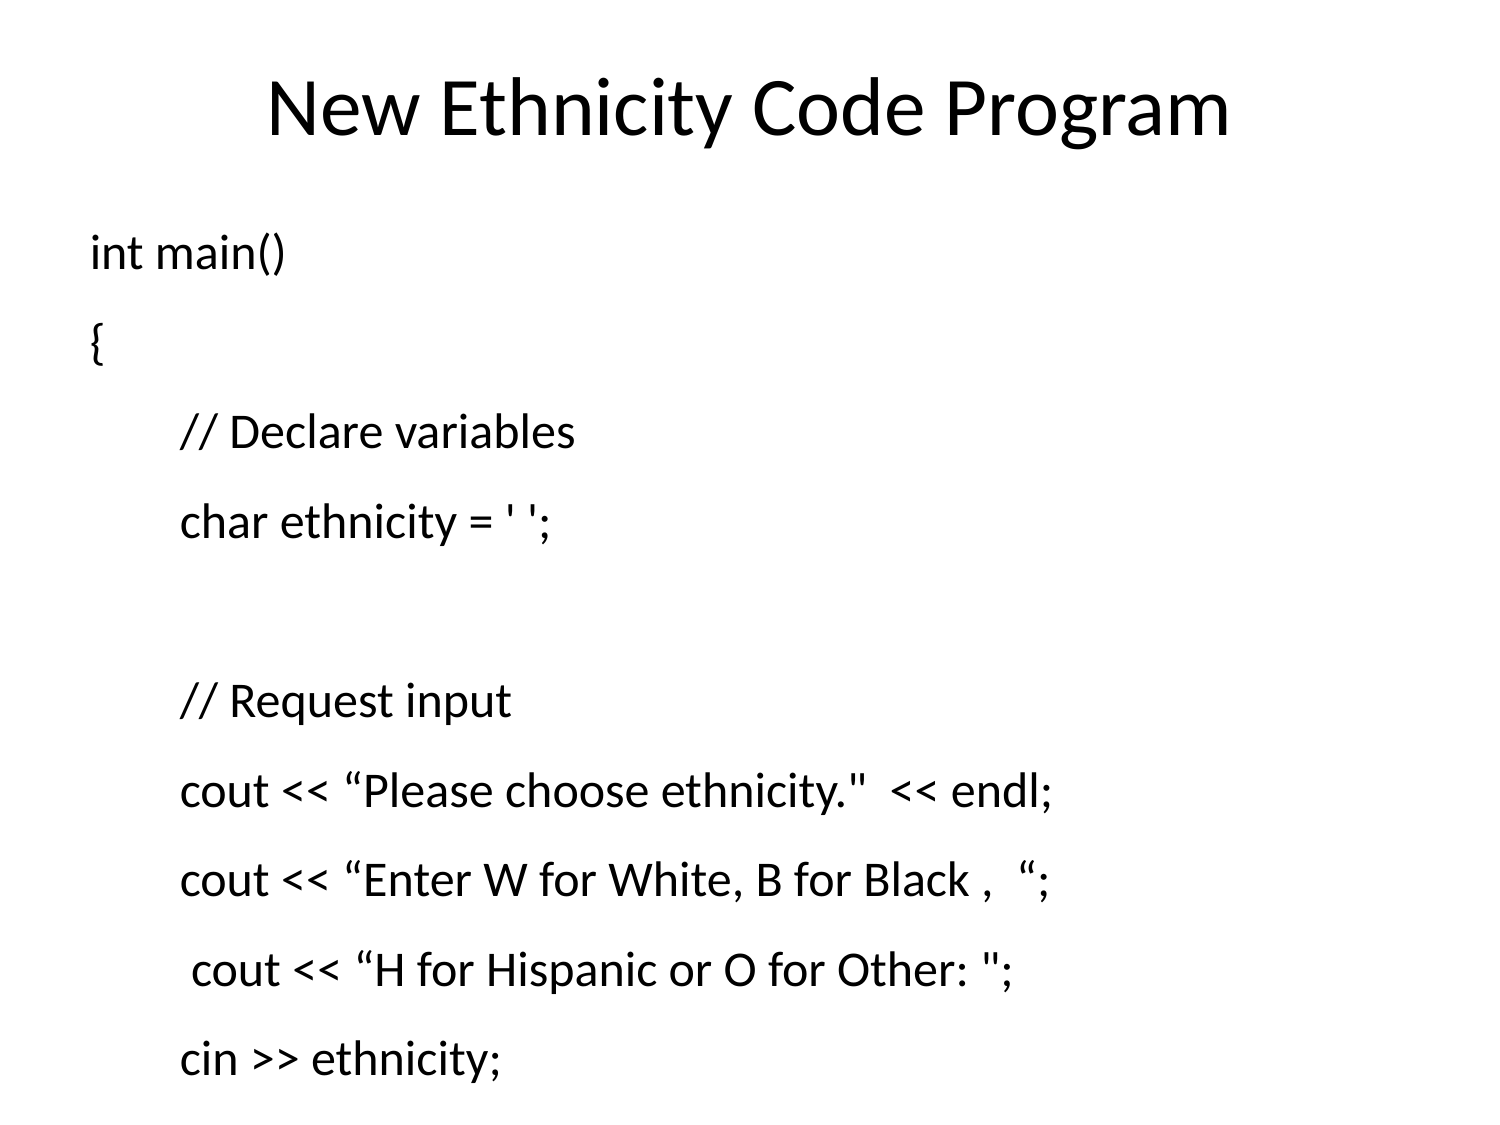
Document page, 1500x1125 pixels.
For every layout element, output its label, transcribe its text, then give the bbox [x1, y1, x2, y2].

list int main() { // Declare variables char ethnicity = ' '; // Request input cout << “Please choose ethnicity." << endl; cout << “Enter W for White, B for Black , “; cout << “H for Hispanic or O for Other: "; cin >> ethnicity; ethnicity = toupper (ethnicity); [75, 212, 1450, 1125]
title New Ethnicity Code Program [75, 45, 1425, 212]
